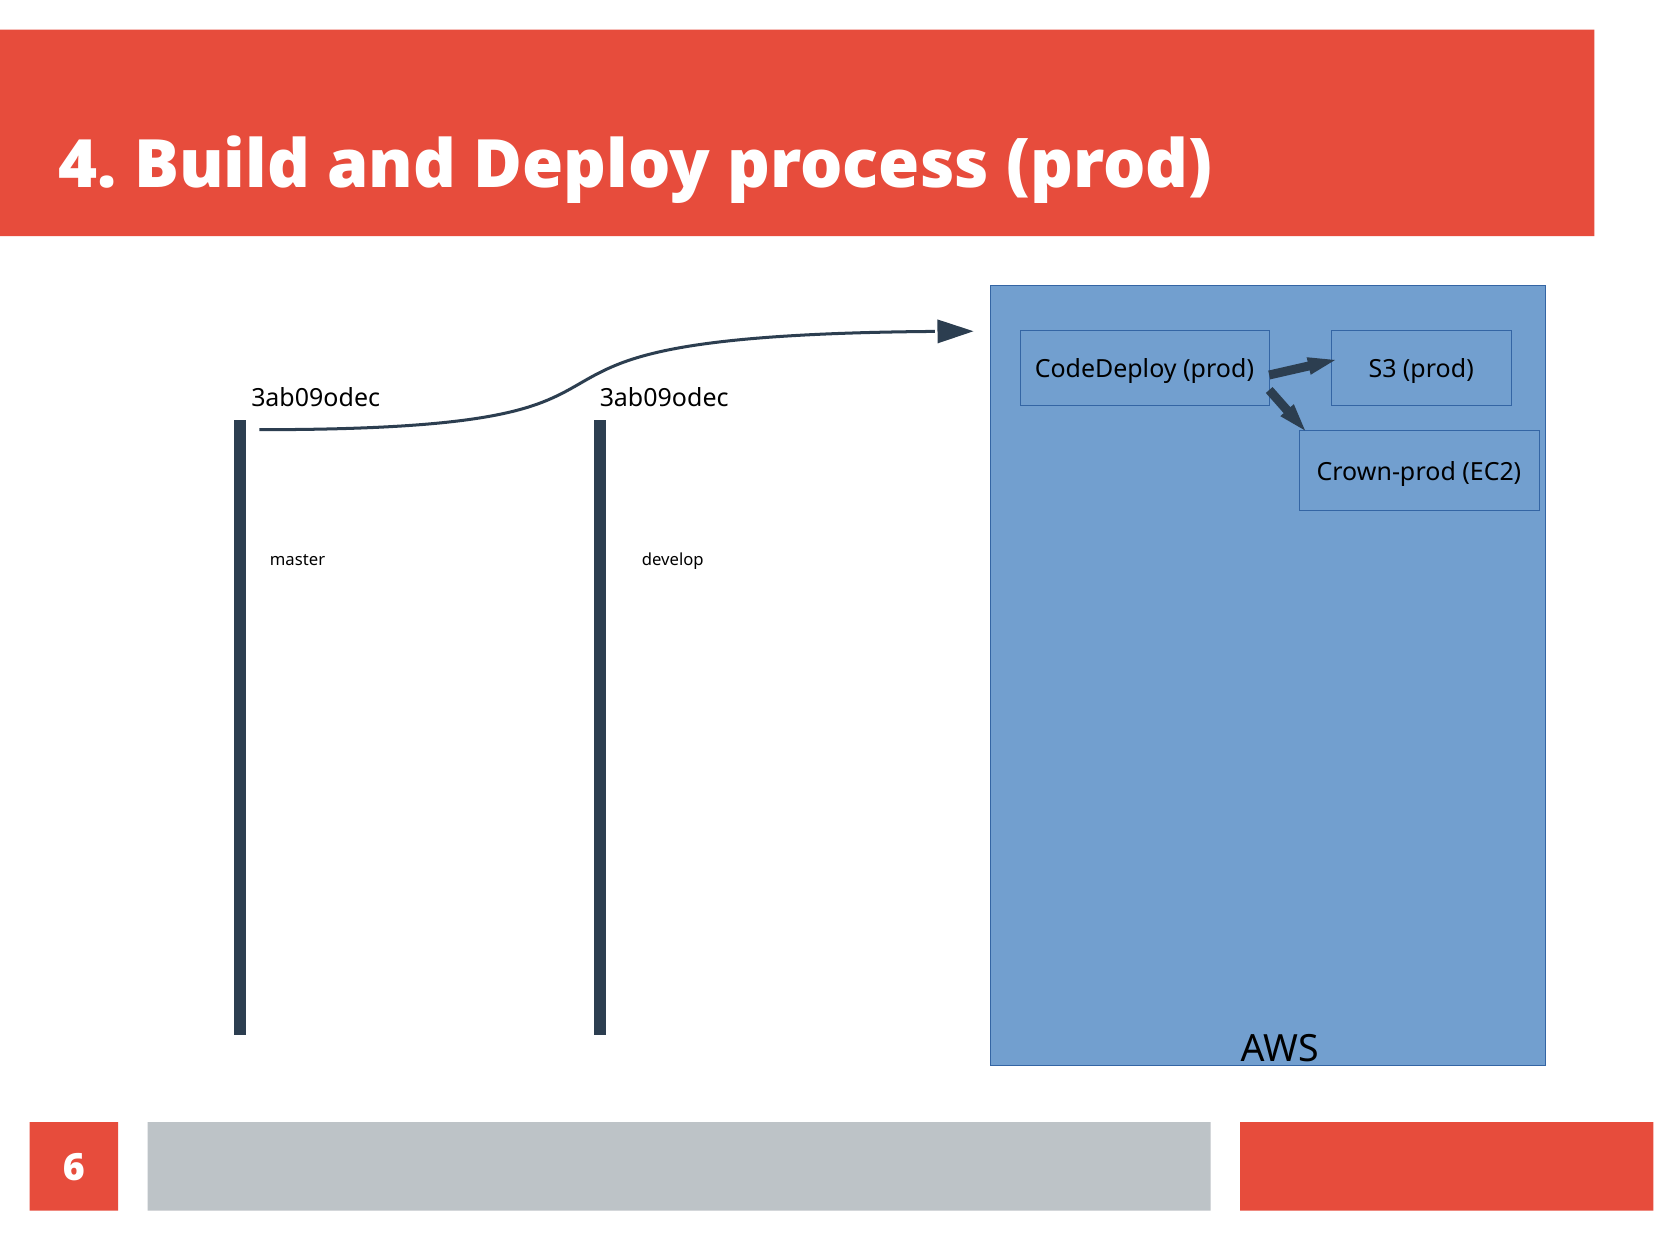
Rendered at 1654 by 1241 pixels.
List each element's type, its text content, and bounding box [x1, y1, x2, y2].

text_box develop [627, 540, 733, 575]
text_box Crown-prod (EC2) [1299, 430, 1540, 511]
text_box 3ab09odec [236, 372, 595, 417]
text_box CodeDeploy (prod) [1020, 330, 1270, 406]
text_box master [255, 540, 361, 575]
text_box S3 (prod) [1331, 330, 1512, 406]
text_box [990, 285, 1546, 1066]
text_box 3ab09odec [500, 372, 627, 417]
text_box 3ab09odec [627, 372, 976, 417]
title 4. Build and Deploy process (prod) [59, 59, 1595, 207]
text_box AWS [1225, 1014, 1481, 1073]
